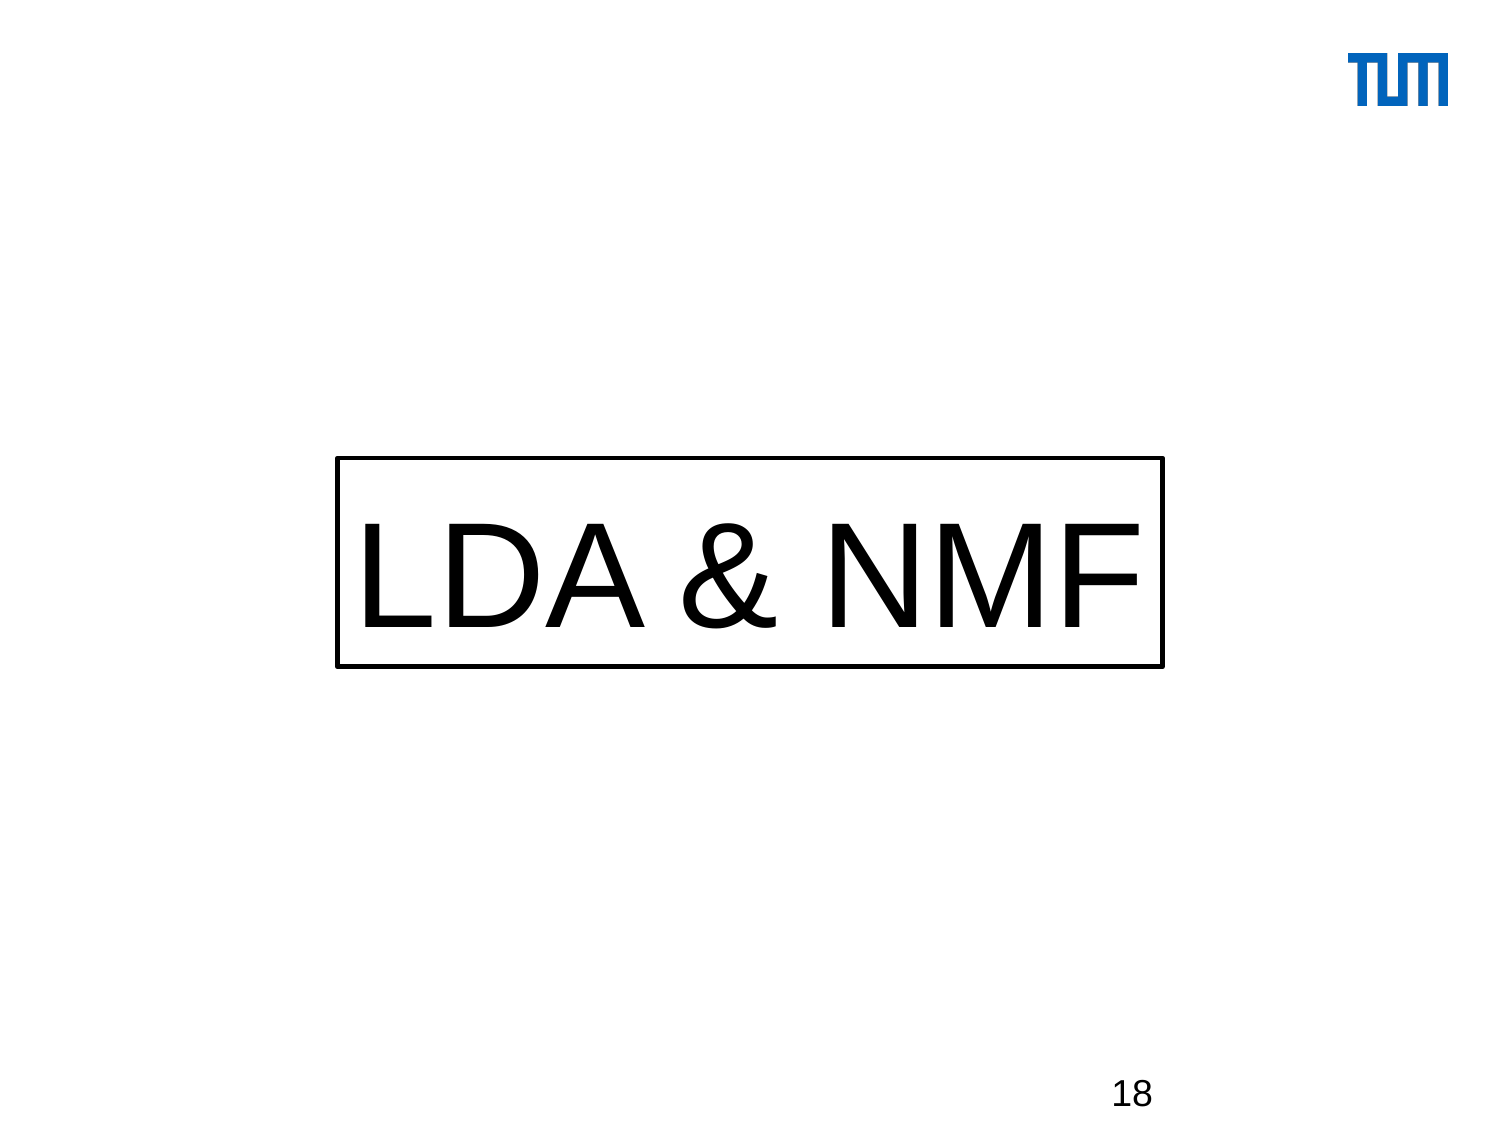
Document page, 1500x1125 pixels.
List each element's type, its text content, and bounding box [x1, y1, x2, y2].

picture [1348, 53, 1448, 106]
text_box <number> [1111, 1061, 1448, 1122]
text_box LDA & NMF [337, 458, 1163, 667]
